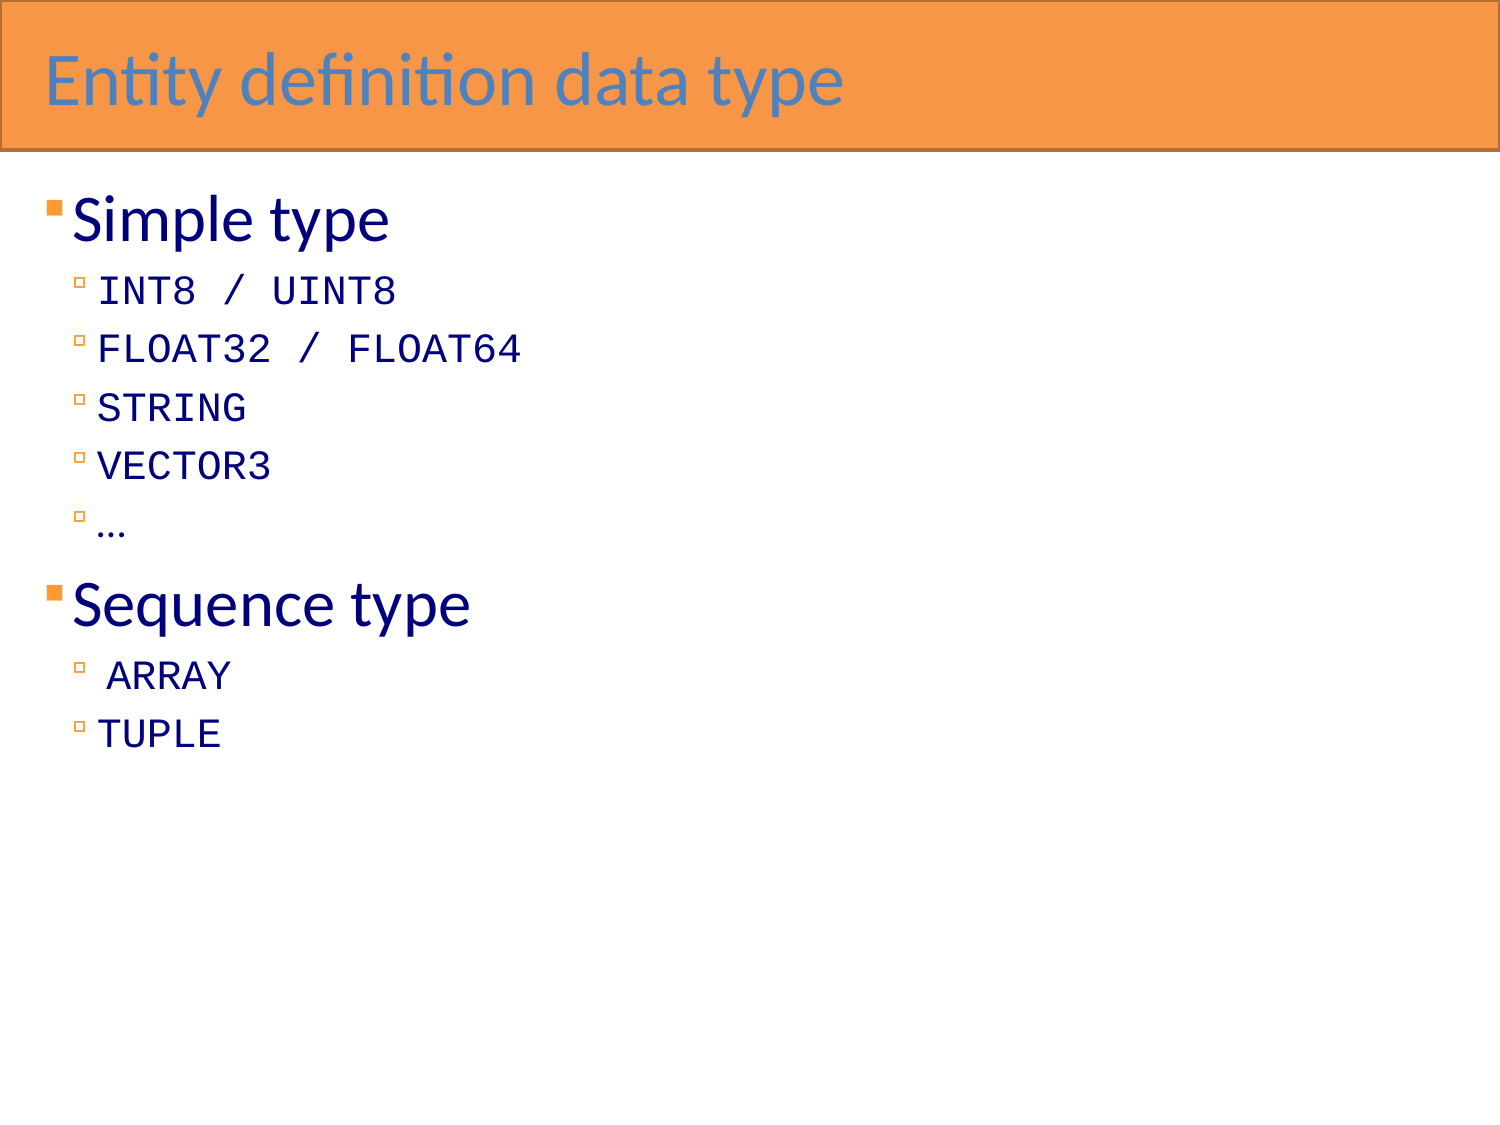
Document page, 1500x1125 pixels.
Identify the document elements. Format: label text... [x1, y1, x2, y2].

text_box Simple type INT8 / UINT8 FLOAT32 / FLOAT64 STRING VECTOR3 … Sequence type ARRAY TUPLE [33, 172, 1469, 1066]
text_box [0, 0, 1500, 150]
title Entity definition data type [29, 21, 1483, 129]
